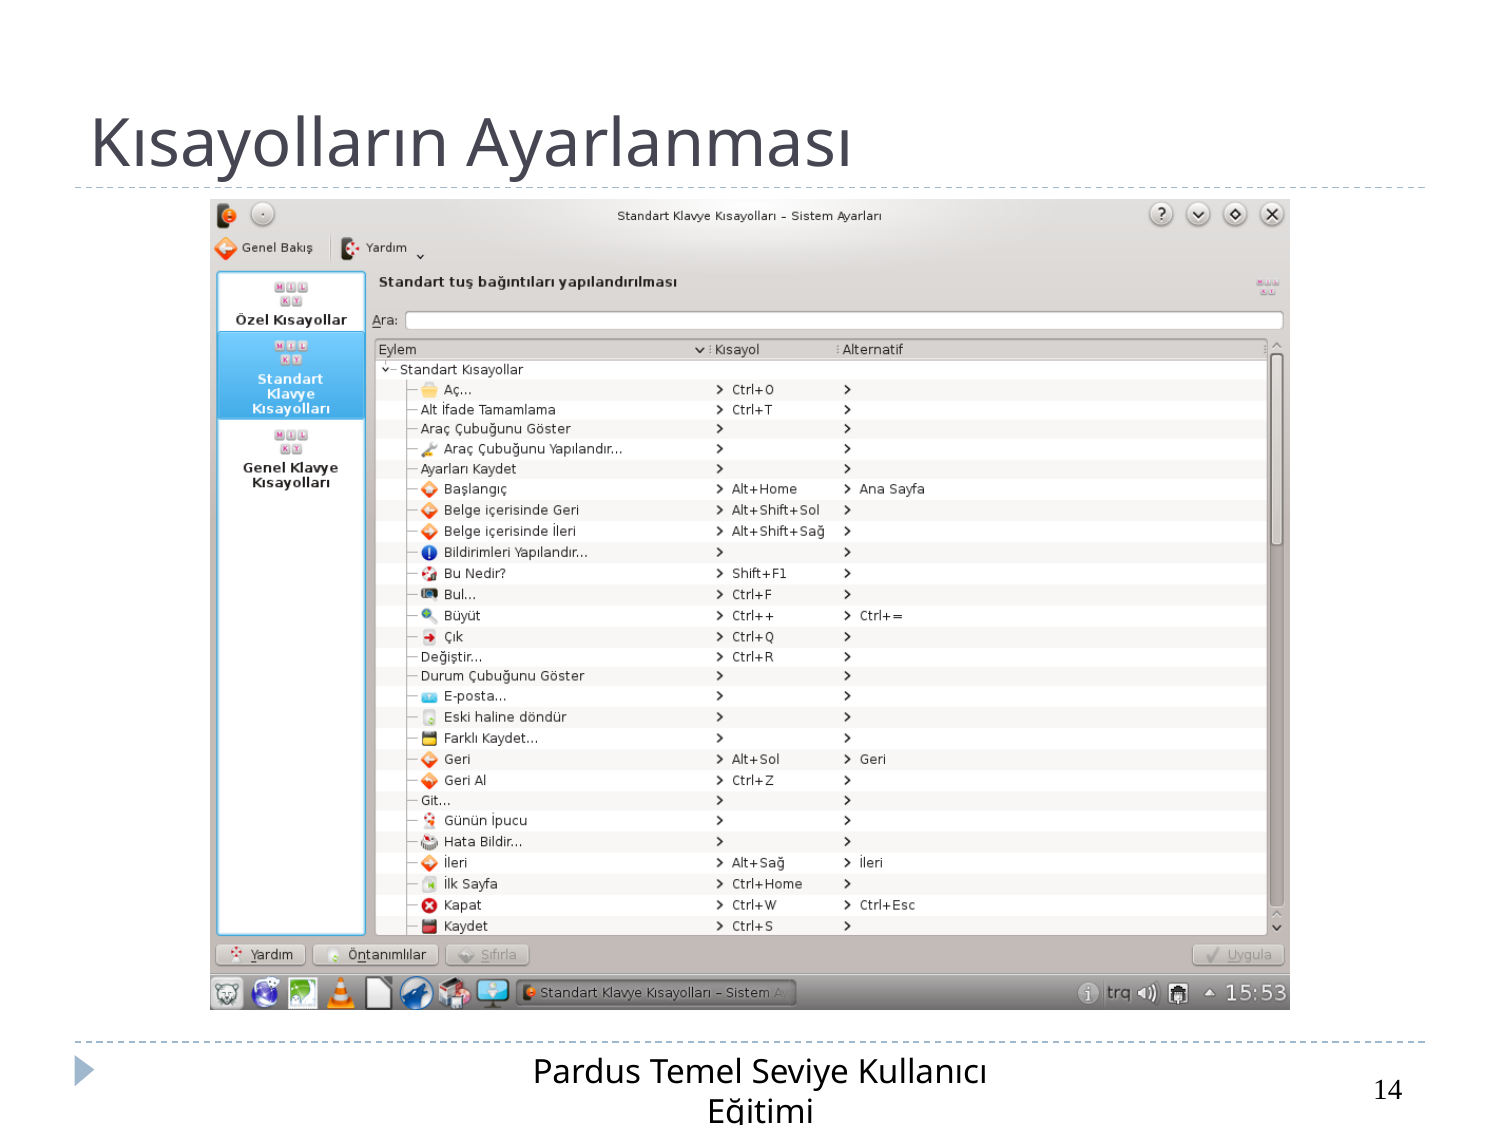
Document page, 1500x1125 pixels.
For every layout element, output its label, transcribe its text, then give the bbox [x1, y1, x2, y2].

title Kısayolların Ayarlanması [75, 24, 1425, 188]
picture [210, 199, 1290, 1010]
